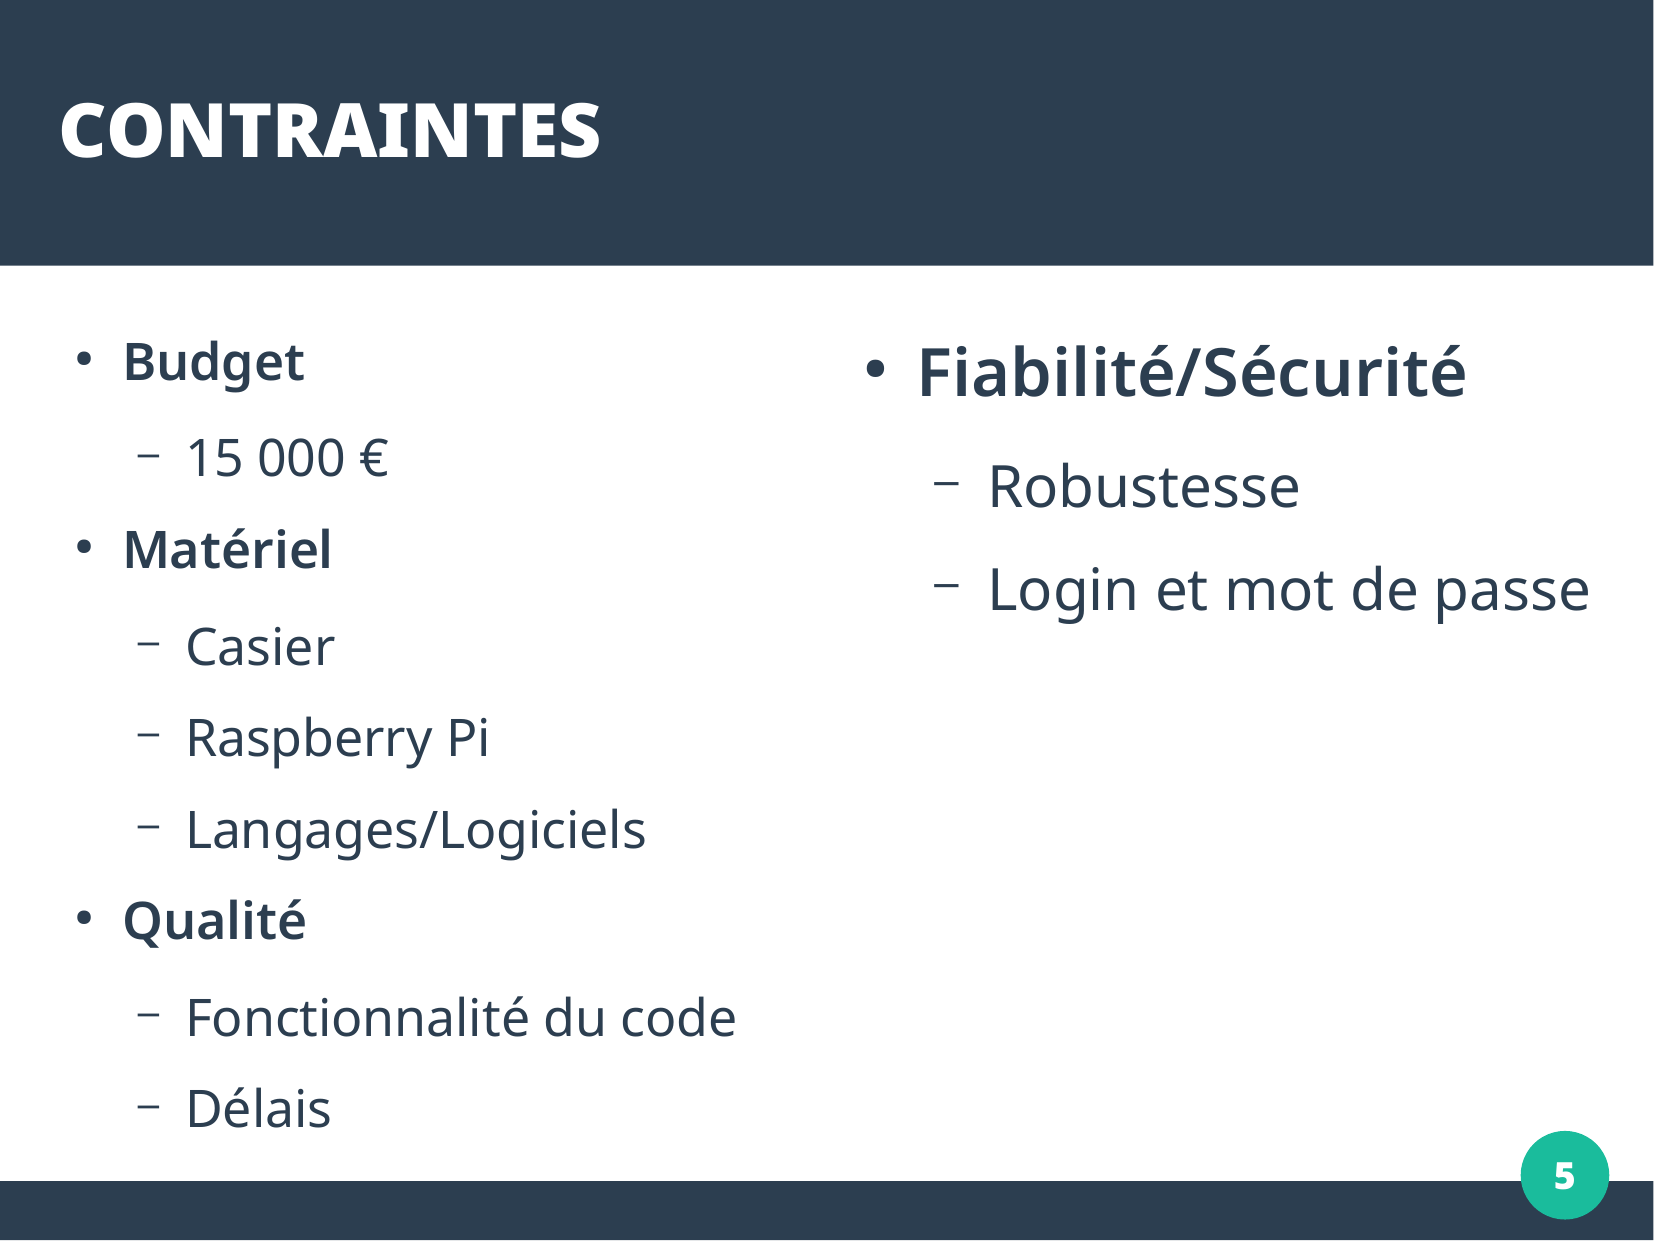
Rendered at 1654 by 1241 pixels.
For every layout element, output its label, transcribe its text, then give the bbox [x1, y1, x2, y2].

list Fiabilité/Sécurité Robustesse Login et mot de passe [845, 324, 1596, 1152]
title CONTRAINTES [59, 49, 1595, 207]
list Budget 15 000 € Matériel Casier Raspberry Pi Langages/Logiciels Qualité Fonctionnalité du code Délais [59, 324, 809, 1152]
